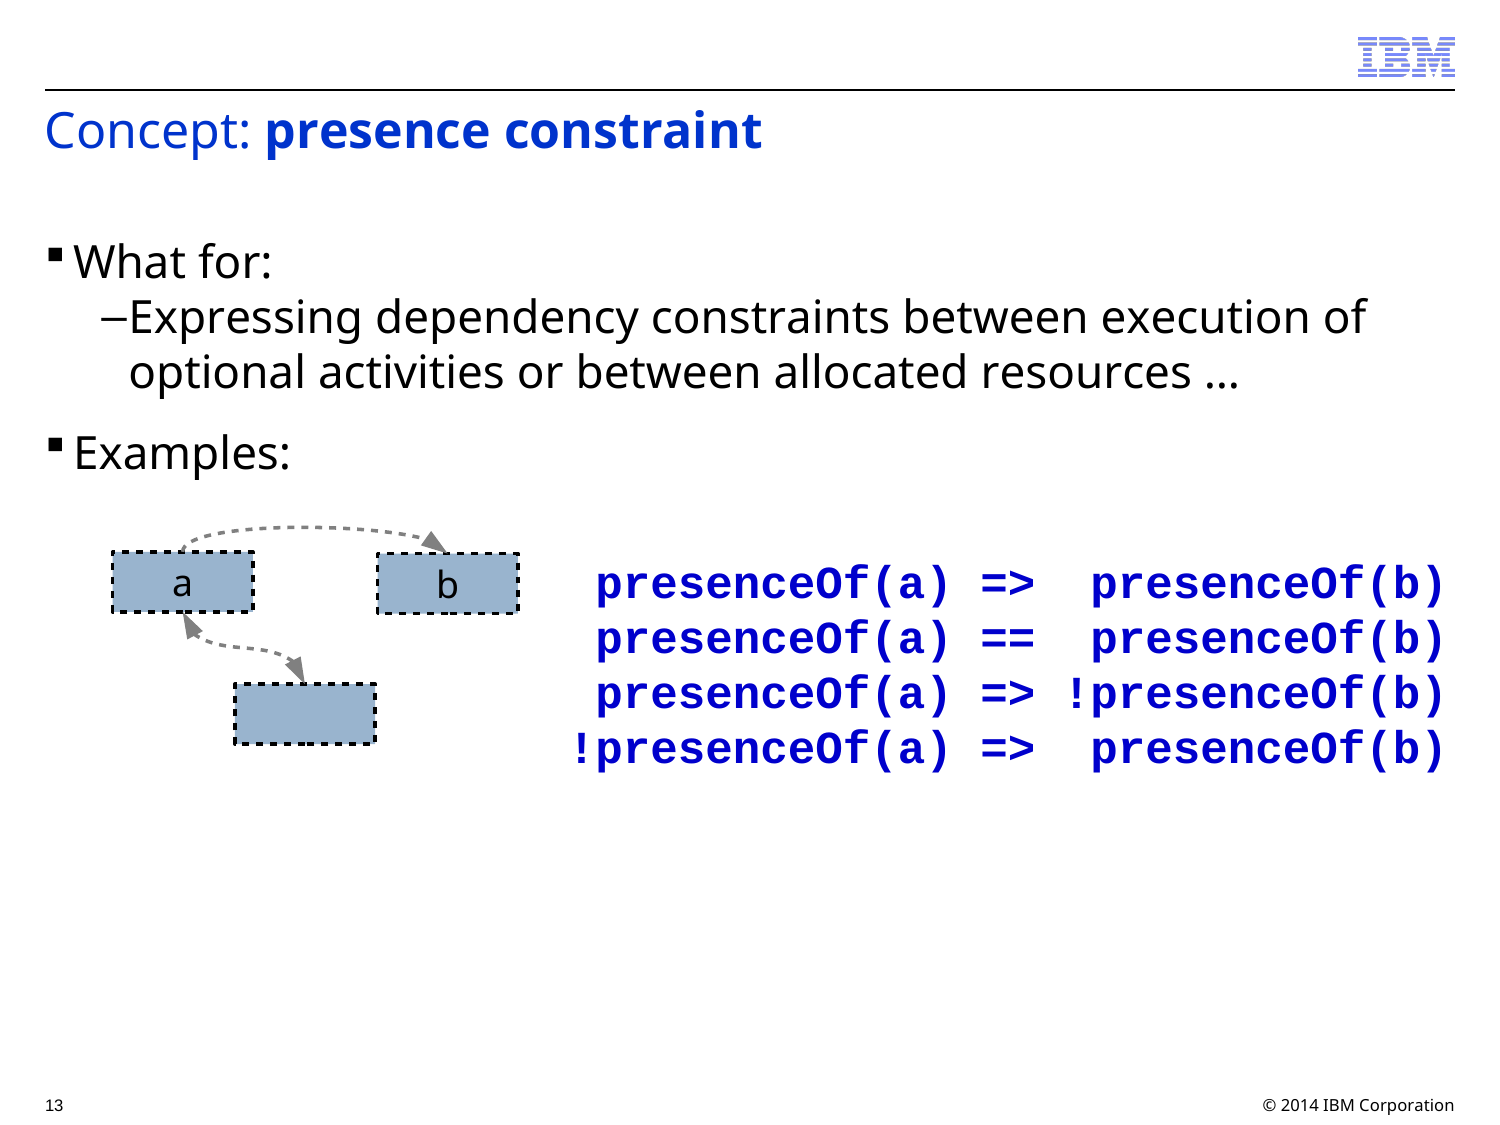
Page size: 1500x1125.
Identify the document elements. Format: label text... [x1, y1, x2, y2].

list What for: Expressing dependency constraints between execution of optional activities or between allocated resources … Examples: [29, 224, 1456, 1066]
text_box b [377, 553, 518, 614]
title Concept: presence constraint [29, 97, 1500, 203]
text_box [234, 684, 376, 745]
text_box presenceOf(a) => presenceOf(b) presenceOf(a) == presenceOf(b) presenceOf(a) => !presenceOf(b) !presenceOf(a) => presenceOf(b) [553, 544, 1463, 835]
picture [1358, 37, 1455, 77]
text_box a [112, 551, 253, 612]
